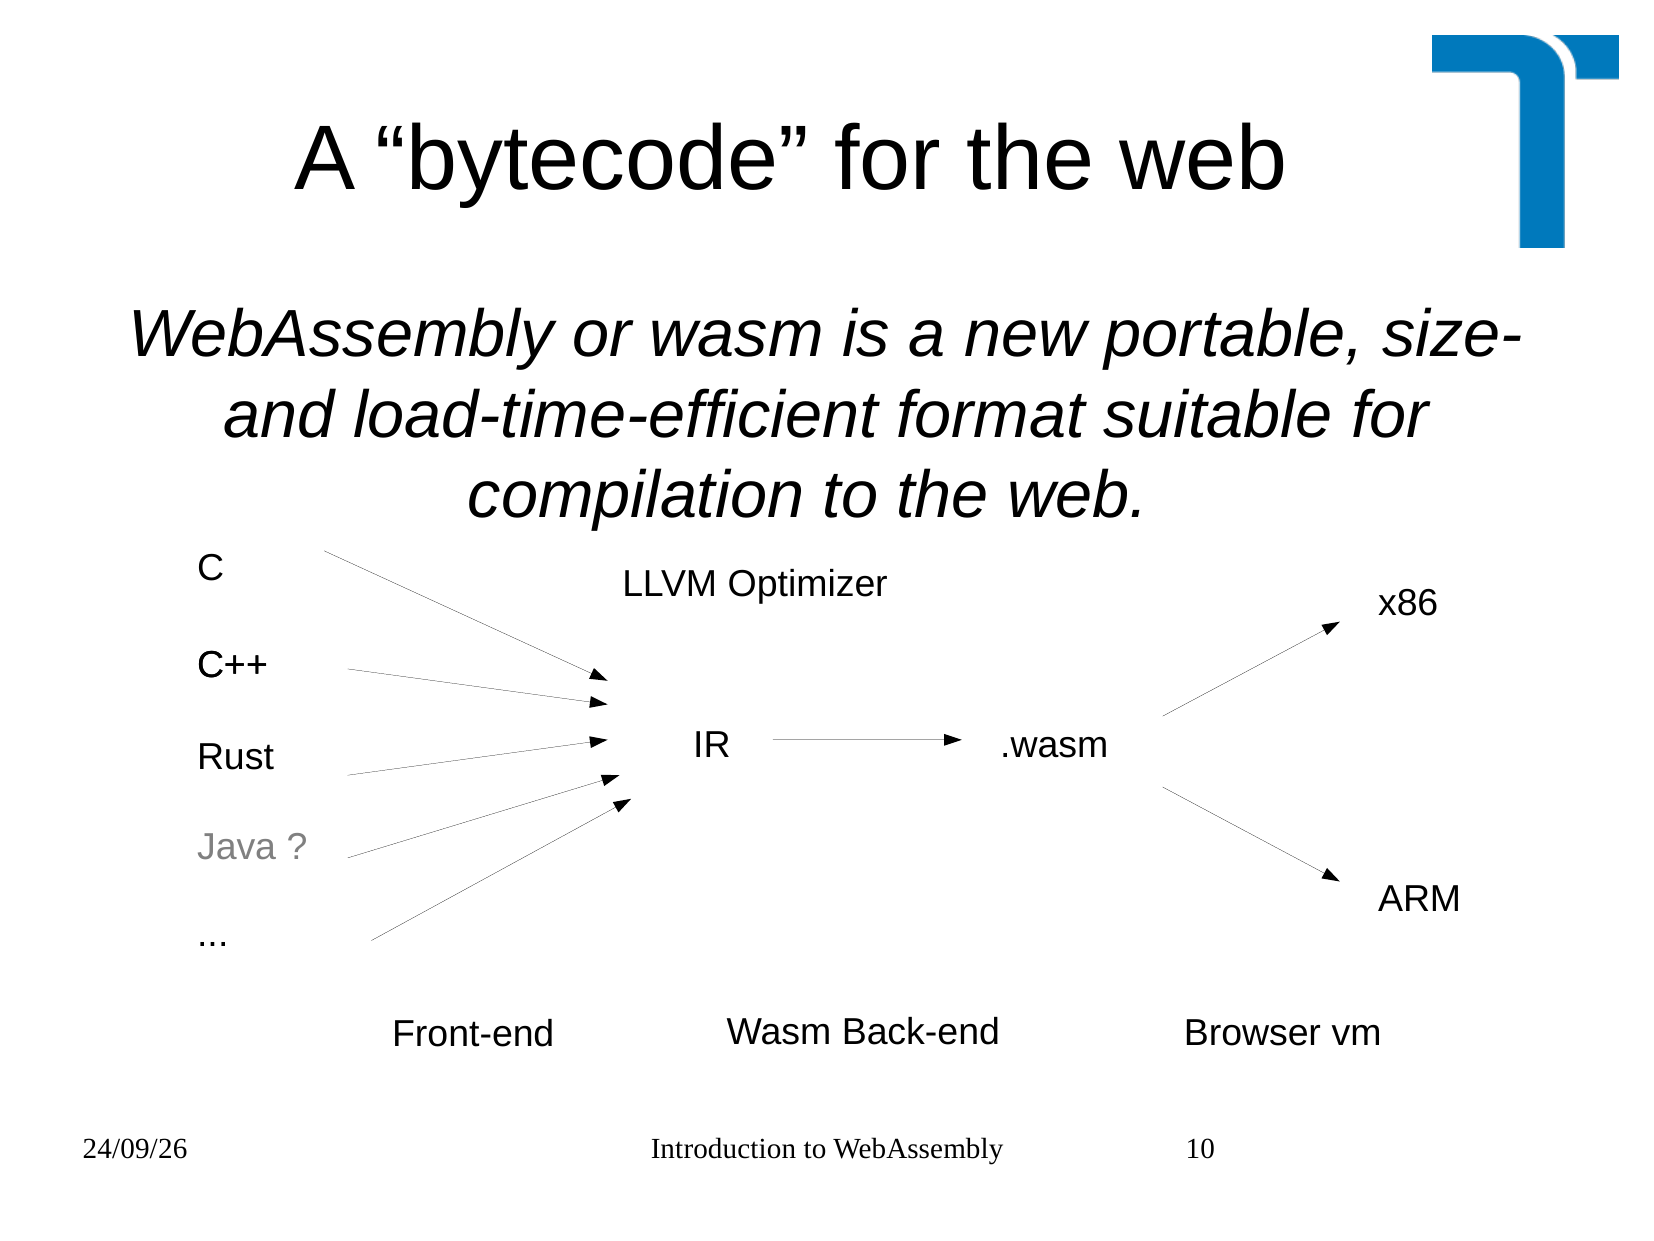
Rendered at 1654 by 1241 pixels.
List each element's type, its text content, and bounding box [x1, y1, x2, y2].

text_box Front-end [377, 1004, 590, 1062]
title A “bytecode” for the web [82, 49, 1501, 257]
text_box Introduction to WebAssembly [565, 1129, 1090, 1216]
text_box x86 [1363, 574, 1454, 632]
text_box [1185, 1129, 1571, 1216]
text_box .wasm [985, 716, 1124, 773]
list WebAssembly or wasm is a new portable, size- and load-time-efficient format suitable for compilation to the web. [82, 290, 1571, 1010]
text_box Rust [182, 727, 325, 827]
text_box ... [182, 905, 336, 1004]
text_box Wasm Back-end [711, 1002, 1020, 1102]
text_box Java ? [182, 818, 336, 905]
text_box IR [678, 716, 746, 773]
text_box Browser vm [1169, 1003, 1430, 1103]
text_box C++ [182, 635, 289, 693]
text_box C [182, 538, 242, 596]
text_box 07/09/2017 [82, 1129, 468, 1216]
text_box LLVM Optimizer [607, 555, 821, 654]
text_box ARM [1363, 869, 1477, 927]
